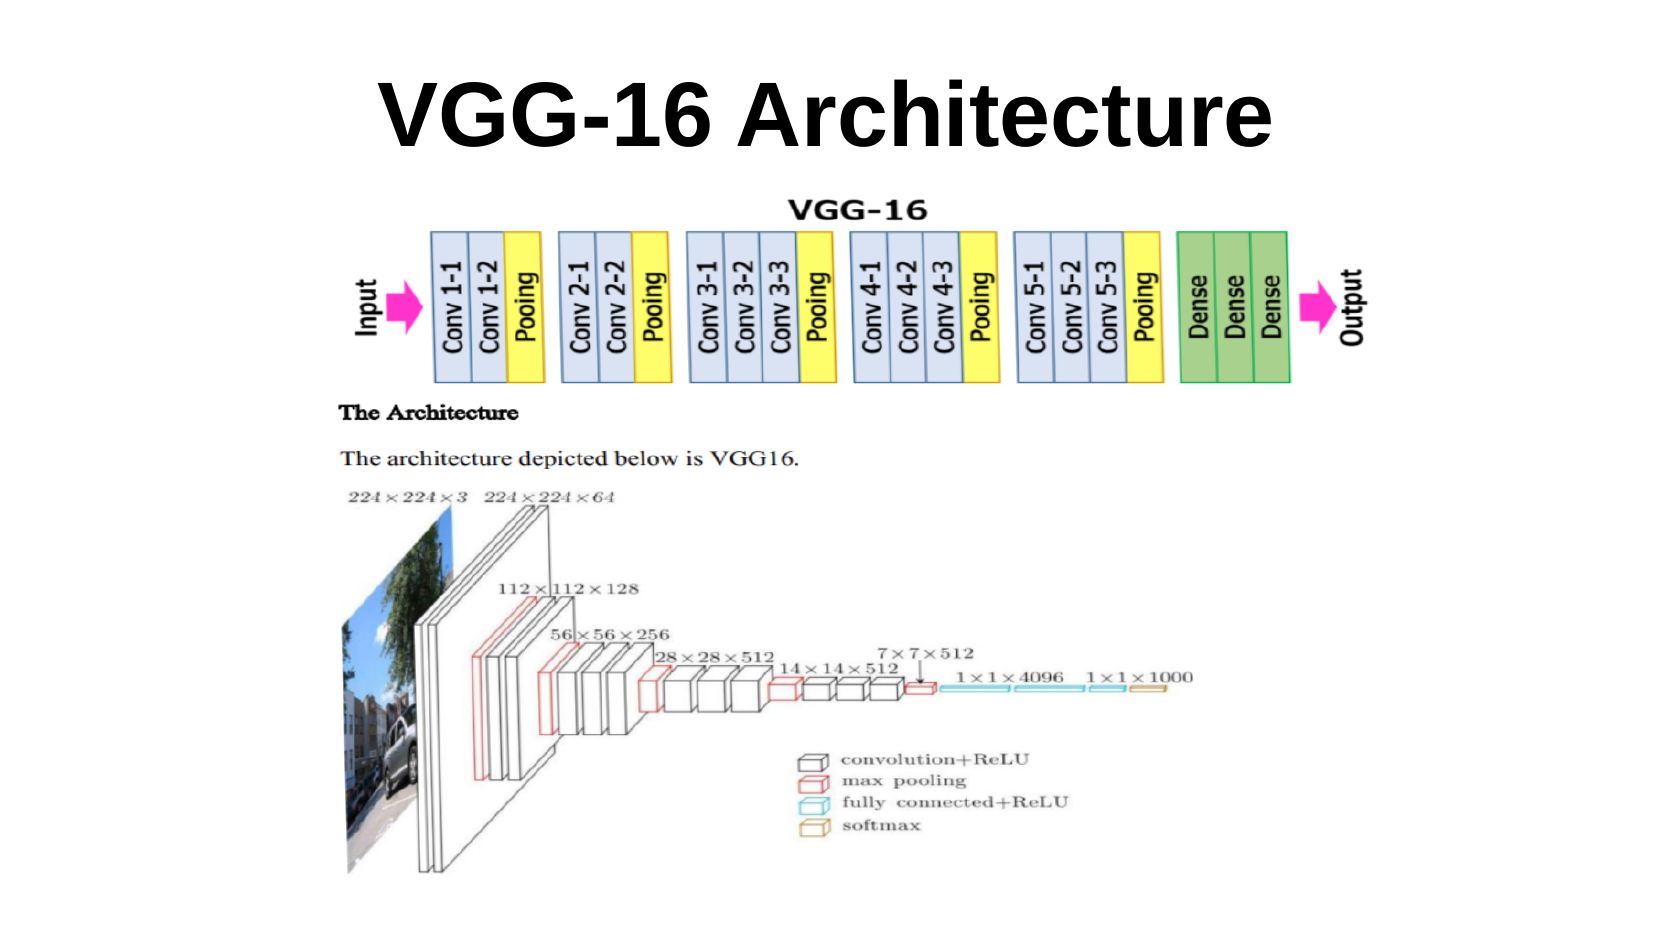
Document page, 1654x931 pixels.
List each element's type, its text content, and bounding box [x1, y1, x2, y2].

picture [236, 177, 1417, 886]
title VGG-16 Architecture [82, 37, 1571, 193]
